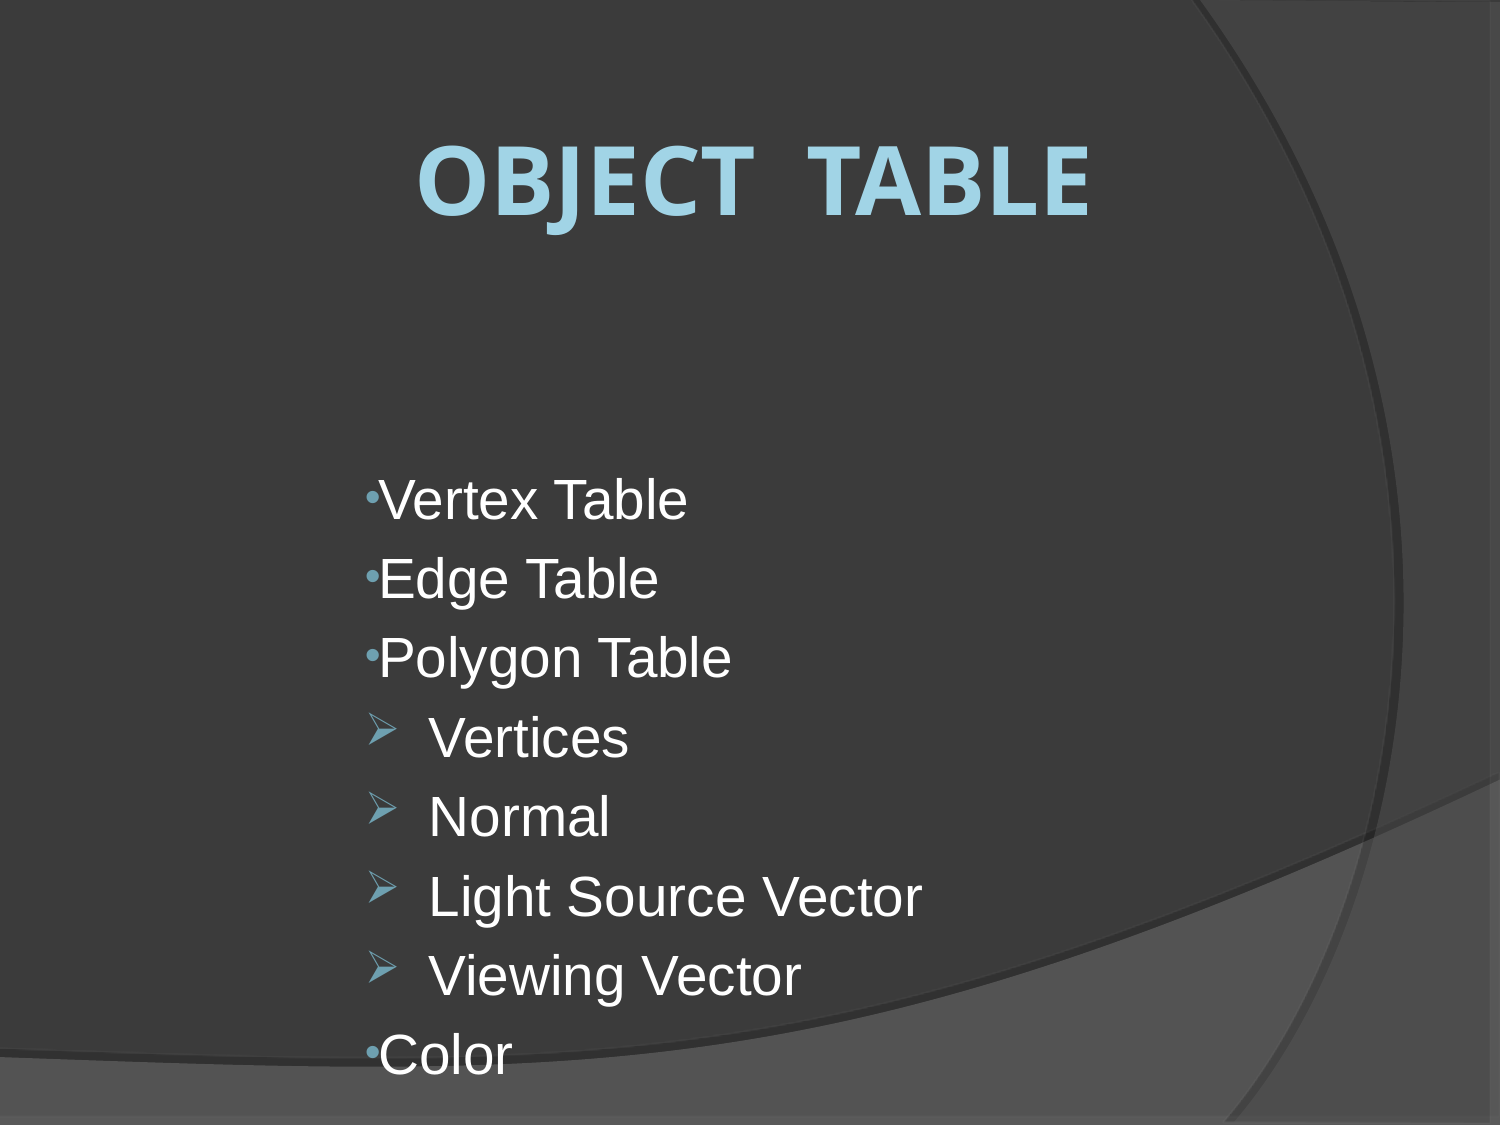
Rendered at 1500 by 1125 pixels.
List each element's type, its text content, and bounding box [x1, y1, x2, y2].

title Object Table [37, 112, 1101, 490]
subtitle Vertex Table Edge Table Polygon Table Vertices Normal Light Source Vector Viewing Vector Color [350, 462, 1427, 1088]
